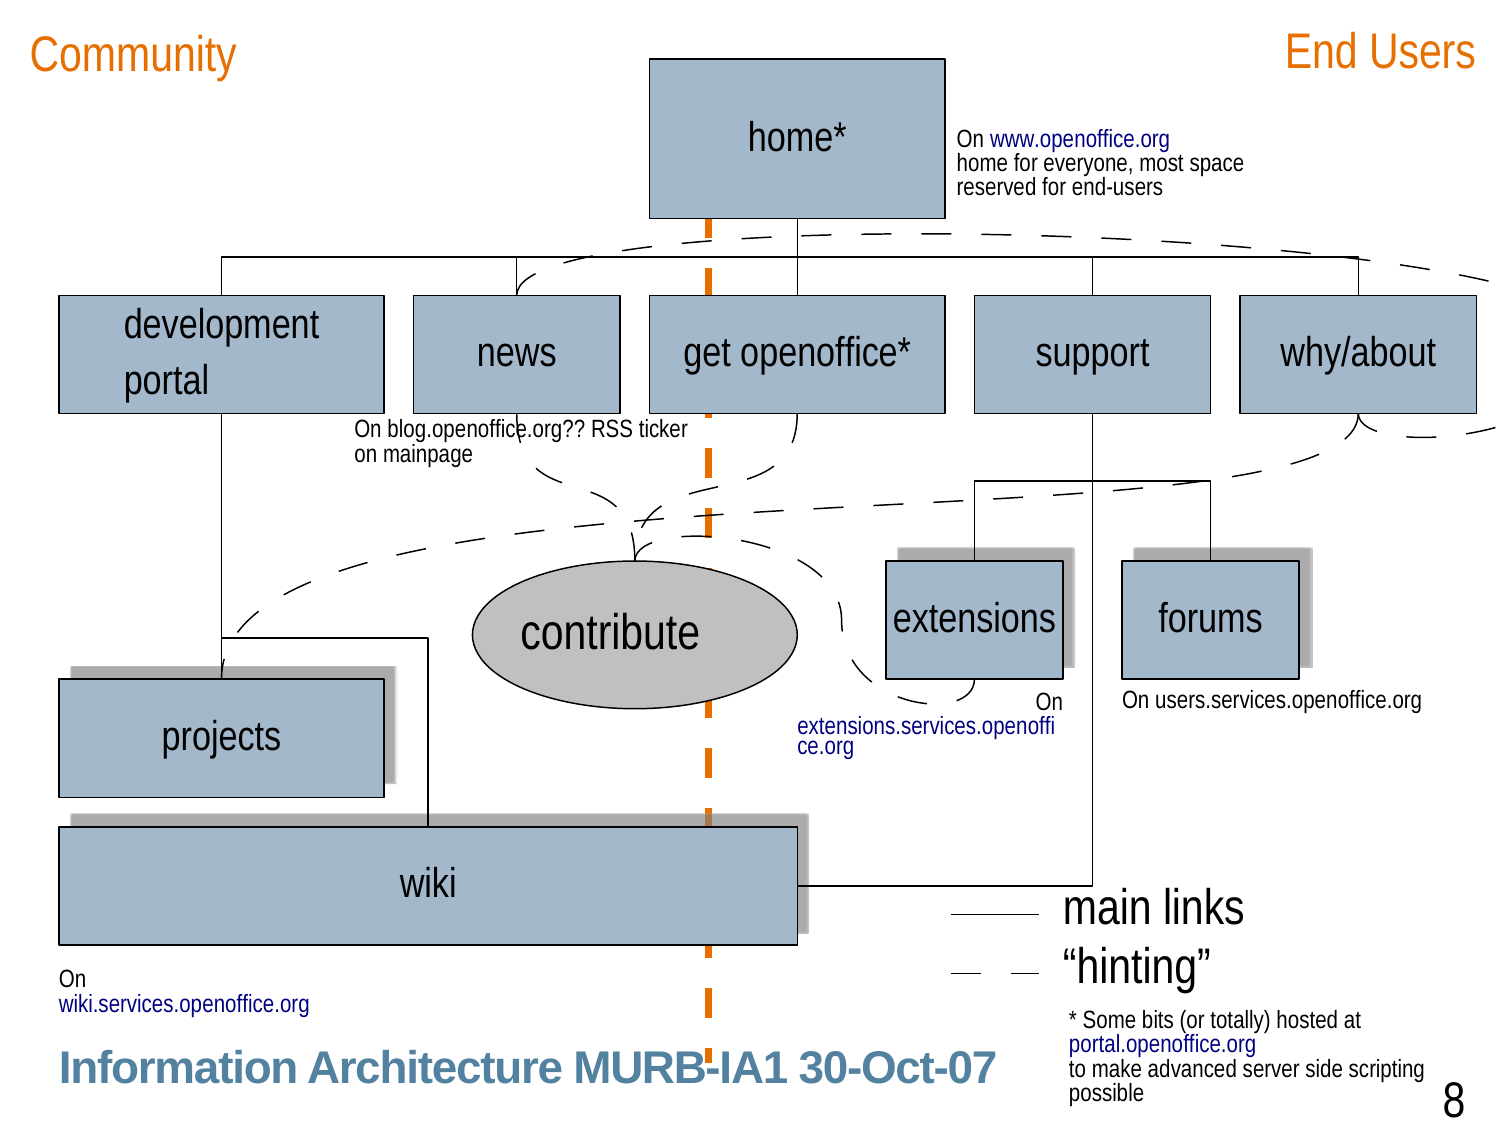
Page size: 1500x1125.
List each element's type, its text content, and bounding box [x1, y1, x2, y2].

text_box * Some bits (or totally) hosted at portal.openoffice.org to make advanced server side scripting possible [1068, 1009, 1453, 1113]
text_box forums [1122, 561, 1300, 680]
text_box On users.services.openoffice.org [1122, 688, 1447, 718]
text_box support [974, 295, 1211, 414]
text_box On blog.openoffice.org?? RSS ticker on mainpage [354, 418, 709, 472]
text_box “hinting” [1062, 944, 1477, 1002]
text_box On extensions.services.openoffice.org [797, 690, 1063, 798]
text_box news [413, 295, 621, 414]
text_box wiki [59, 826, 798, 904]
text_box development portal [59, 295, 384, 414]
text_box home* [649, 59, 945, 219]
text_box End Users [1092, 29, 1477, 86]
text_box extensions [885, 561, 1063, 680]
text_box contribute [472, 561, 798, 709]
text_box why/about [1240, 295, 1477, 414]
text_box On wiki.services.openoffice.org [59, 968, 414, 1023]
title Information Architecture MURB-IA1 30-Oct-07 [59, 904, 1422, 1093]
text_box Community [29, 32, 414, 89]
text_box main links [1062, 885, 1477, 943]
text_box get openoffice* [649, 295, 945, 414]
text_box projects [59, 679, 384, 798]
text_box On www.openoffice.org home for everyone, most space reserved for end-users [956, 127, 1329, 206]
